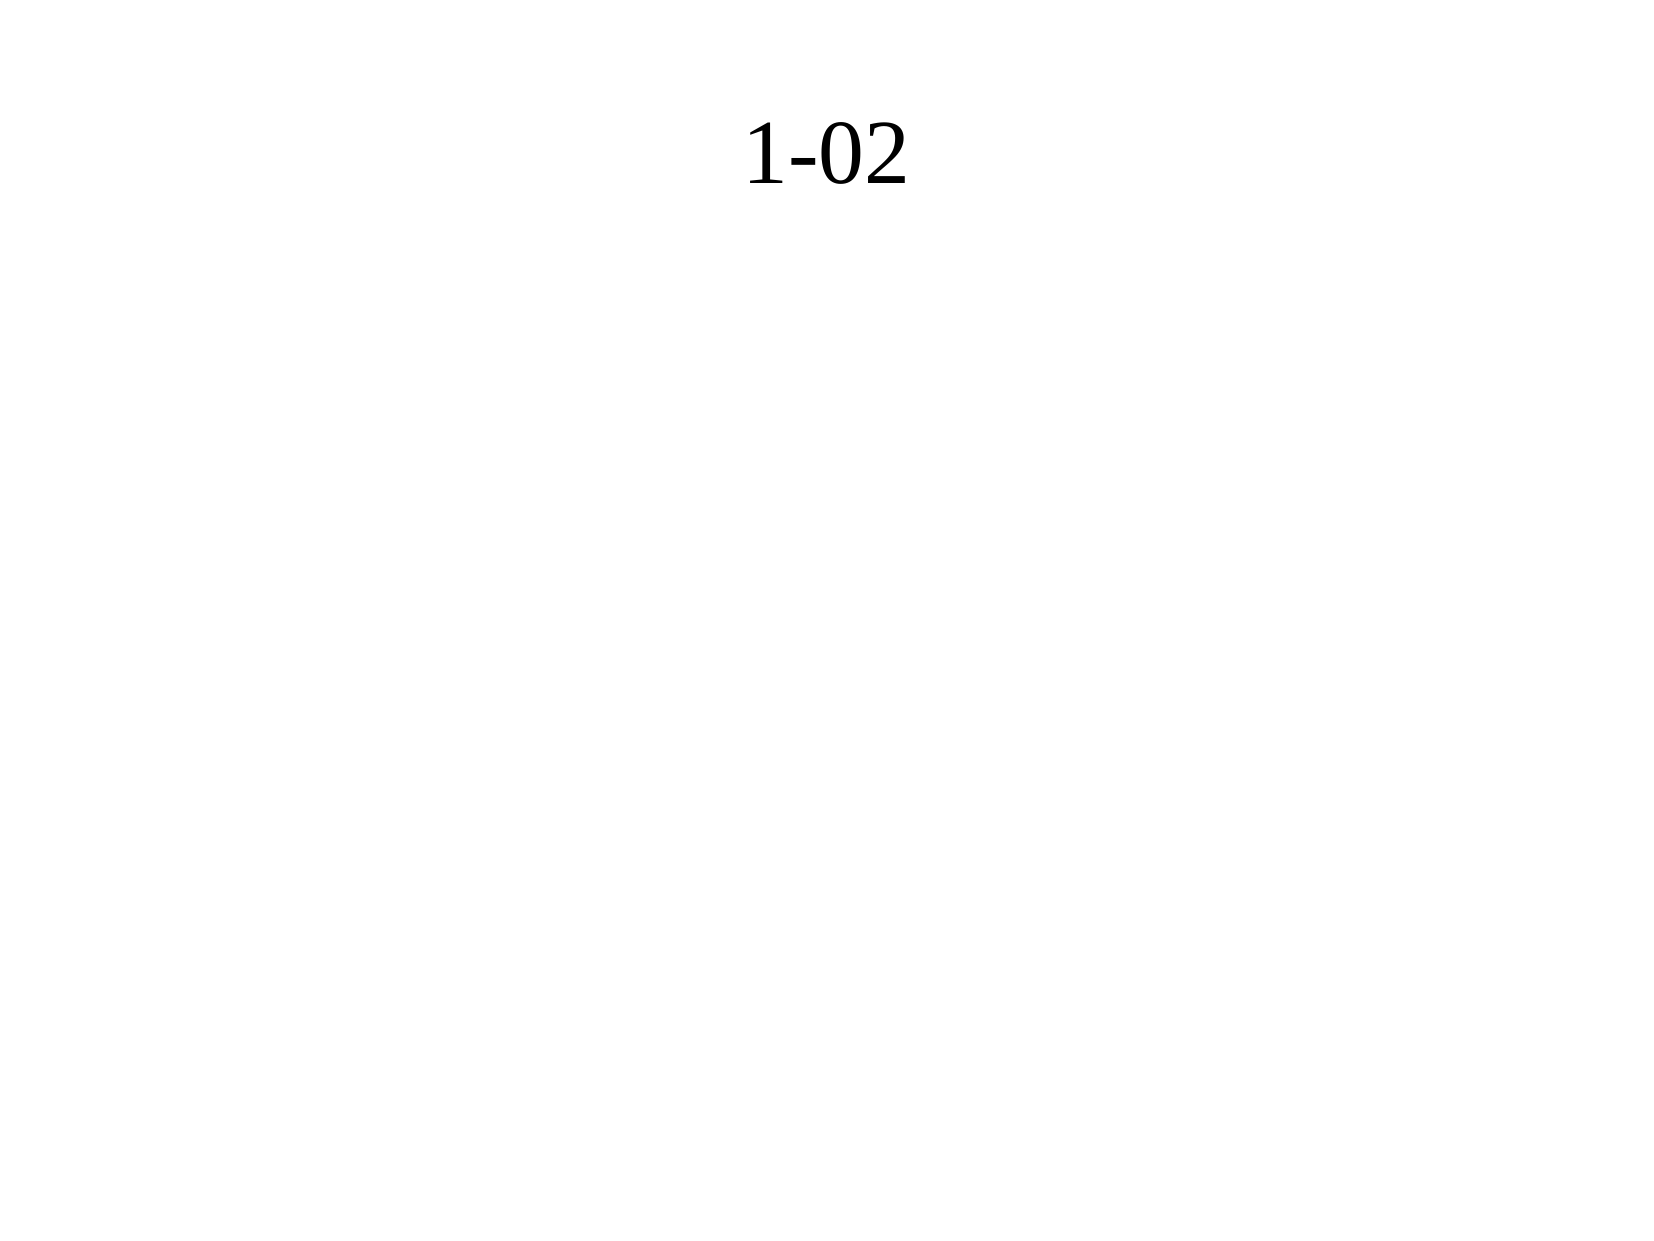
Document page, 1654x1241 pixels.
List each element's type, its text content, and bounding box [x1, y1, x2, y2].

title 1-02 [82, 49, 1571, 257]
